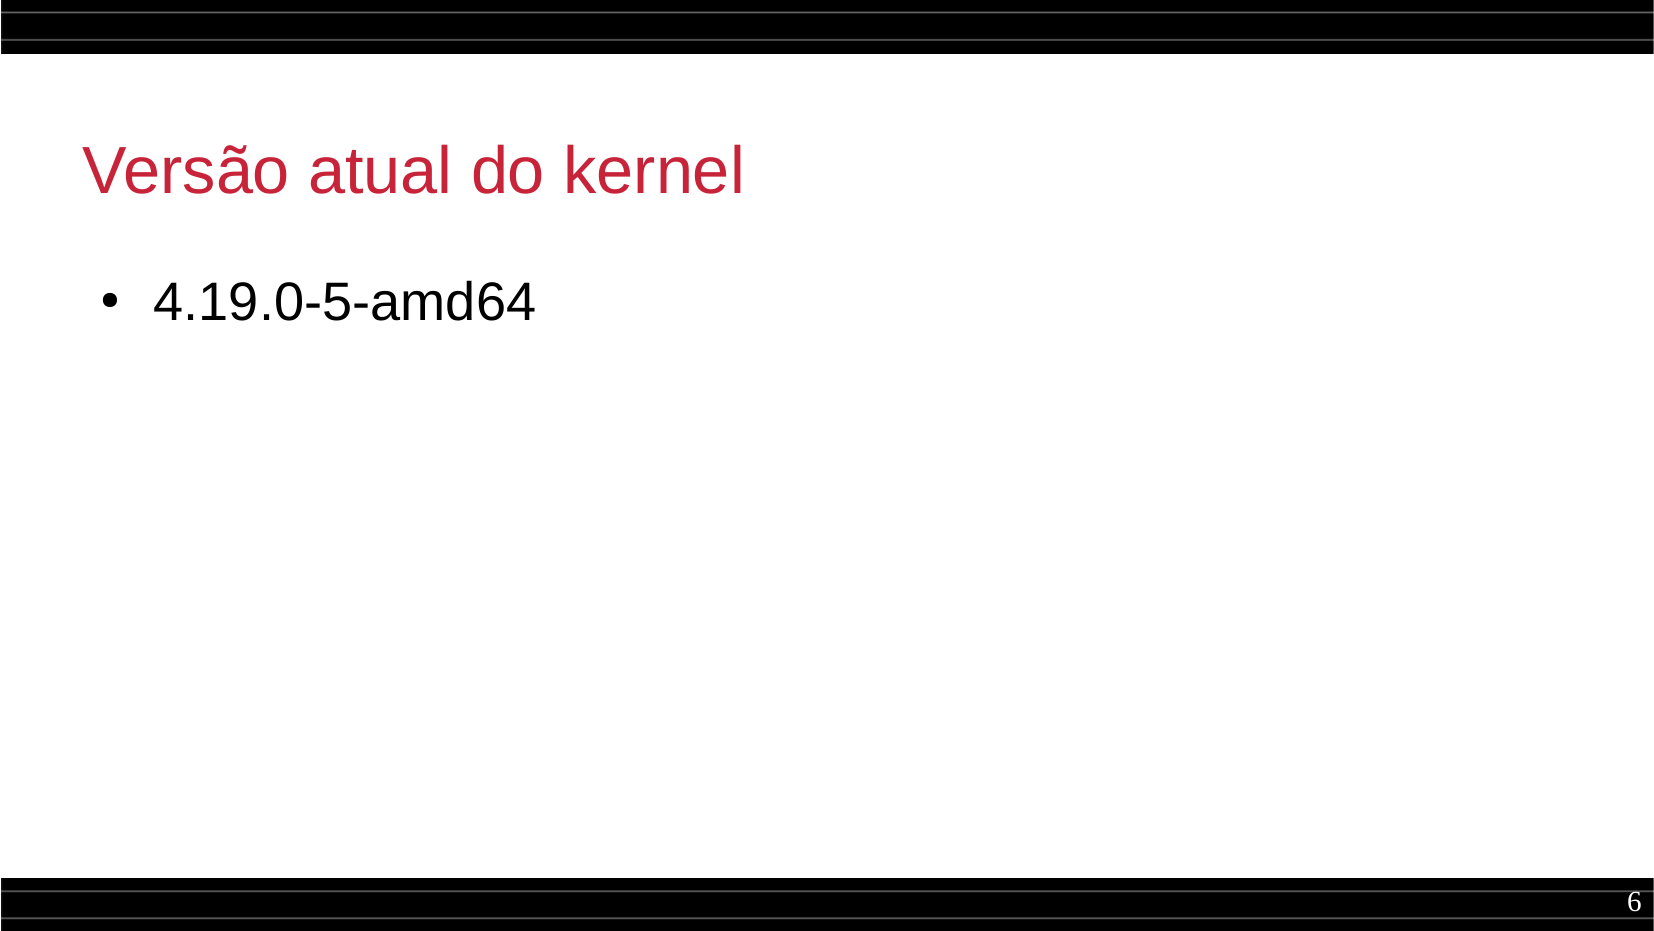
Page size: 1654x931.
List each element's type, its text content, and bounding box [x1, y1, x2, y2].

picture [1, 0, 1654, 54]
title Versão atual do kernel [82, 92, 1571, 249]
list 4.19.0-5-amd64 [82, 271, 1571, 758]
picture [1, 878, 1654, 931]
